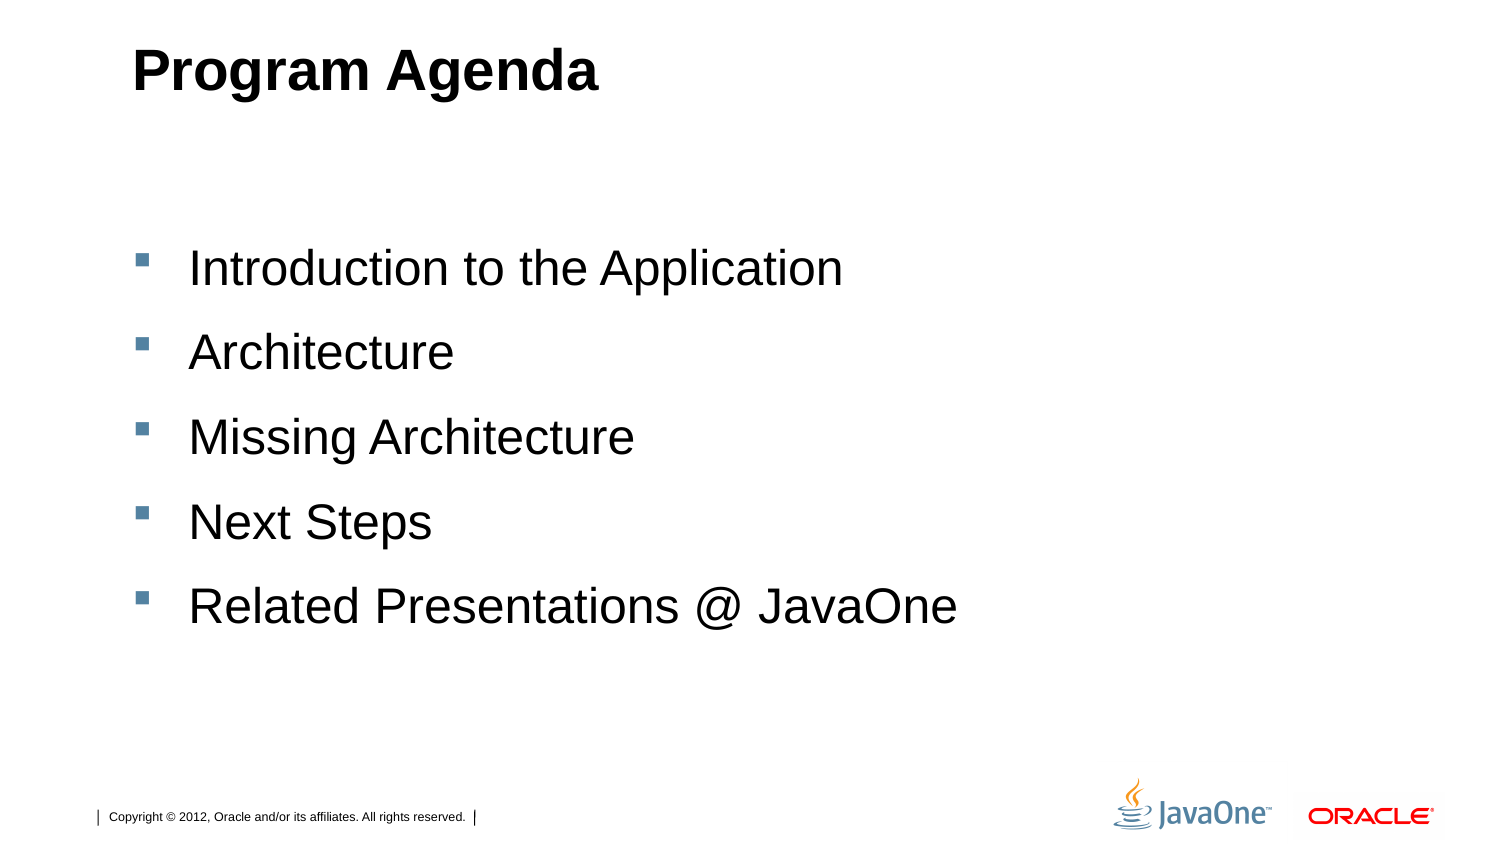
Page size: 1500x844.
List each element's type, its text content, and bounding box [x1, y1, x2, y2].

title Program Agenda [132, 40, 1407, 166]
list Introduction to the Application Architecture Missing Architecture Next Steps Related Presentations @ JavaOne [132, 223, 1407, 653]
picture [1097, 761, 1288, 844]
picture [1293, 792, 1445, 840]
